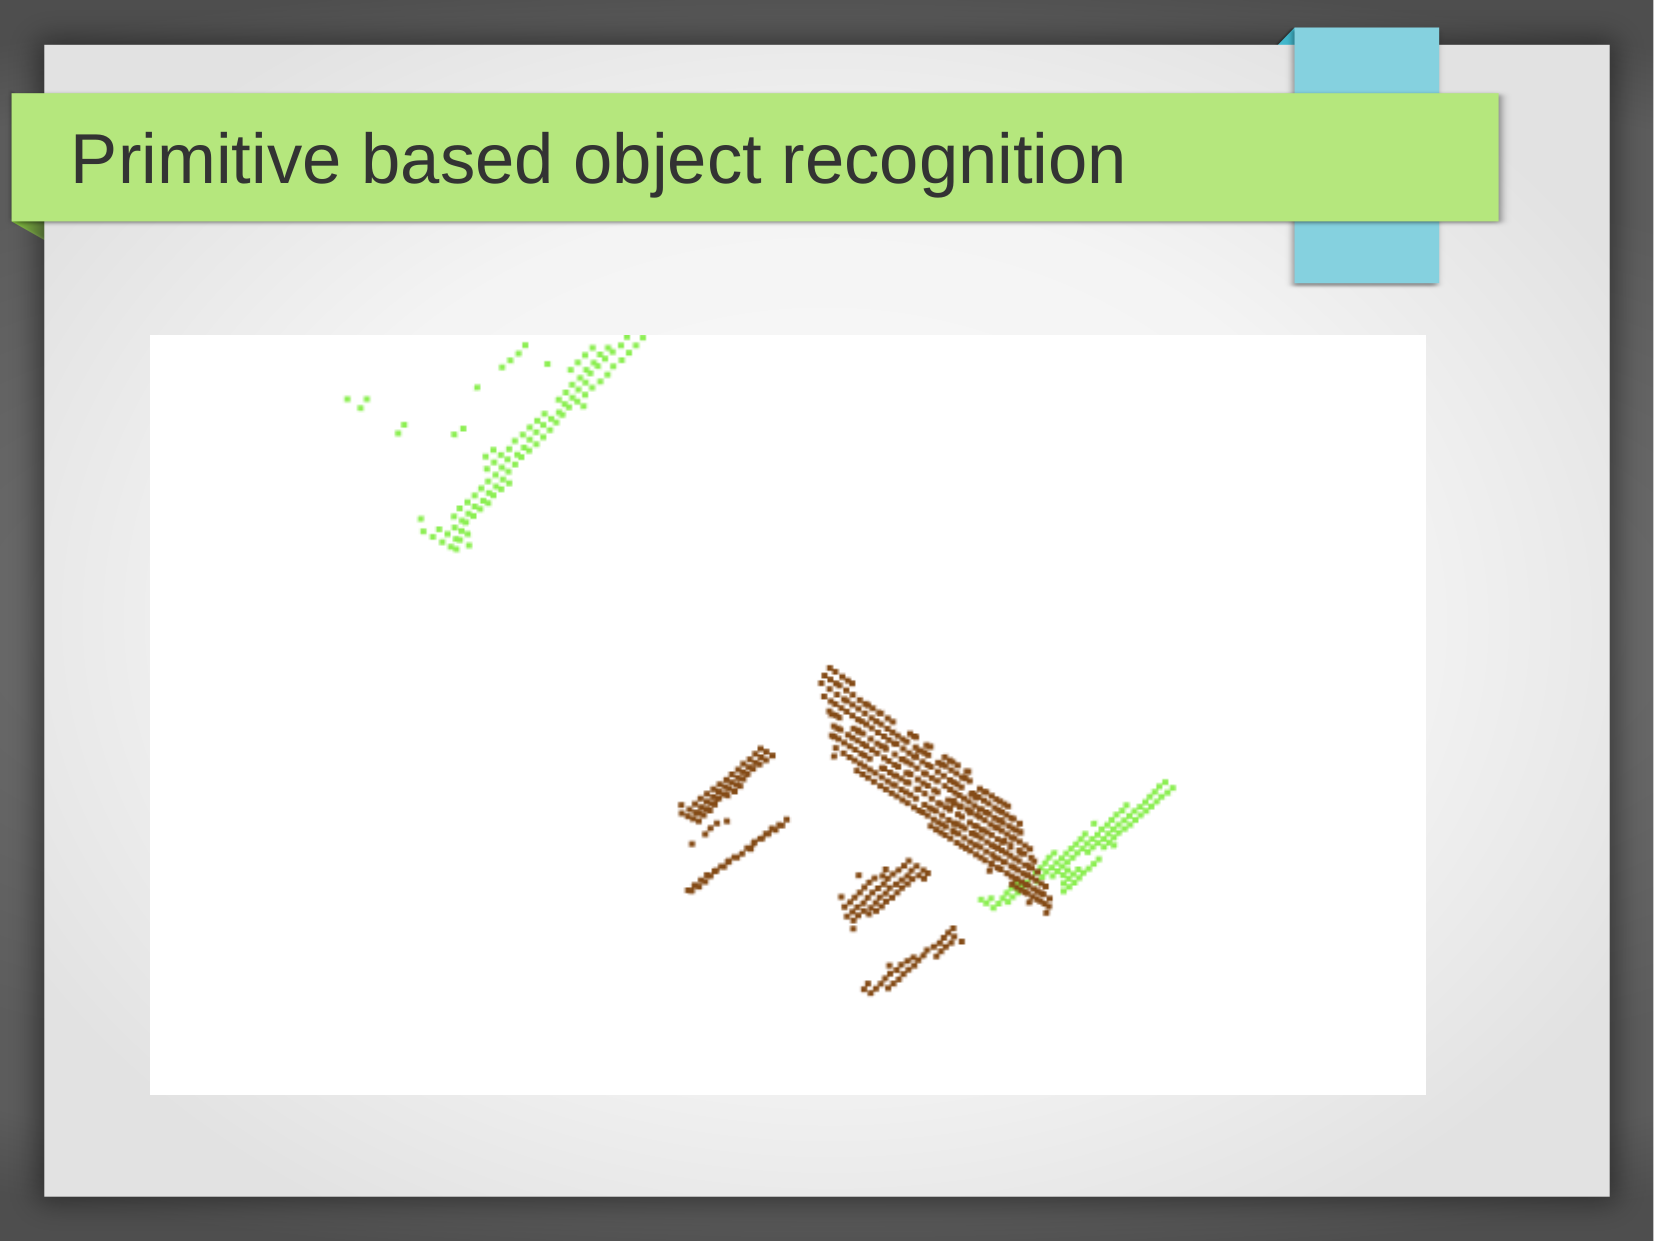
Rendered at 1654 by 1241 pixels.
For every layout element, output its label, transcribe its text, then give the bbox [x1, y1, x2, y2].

picture [0, 0, 1654, 1241]
title Primitive based object recognition [70, 106, 1229, 213]
